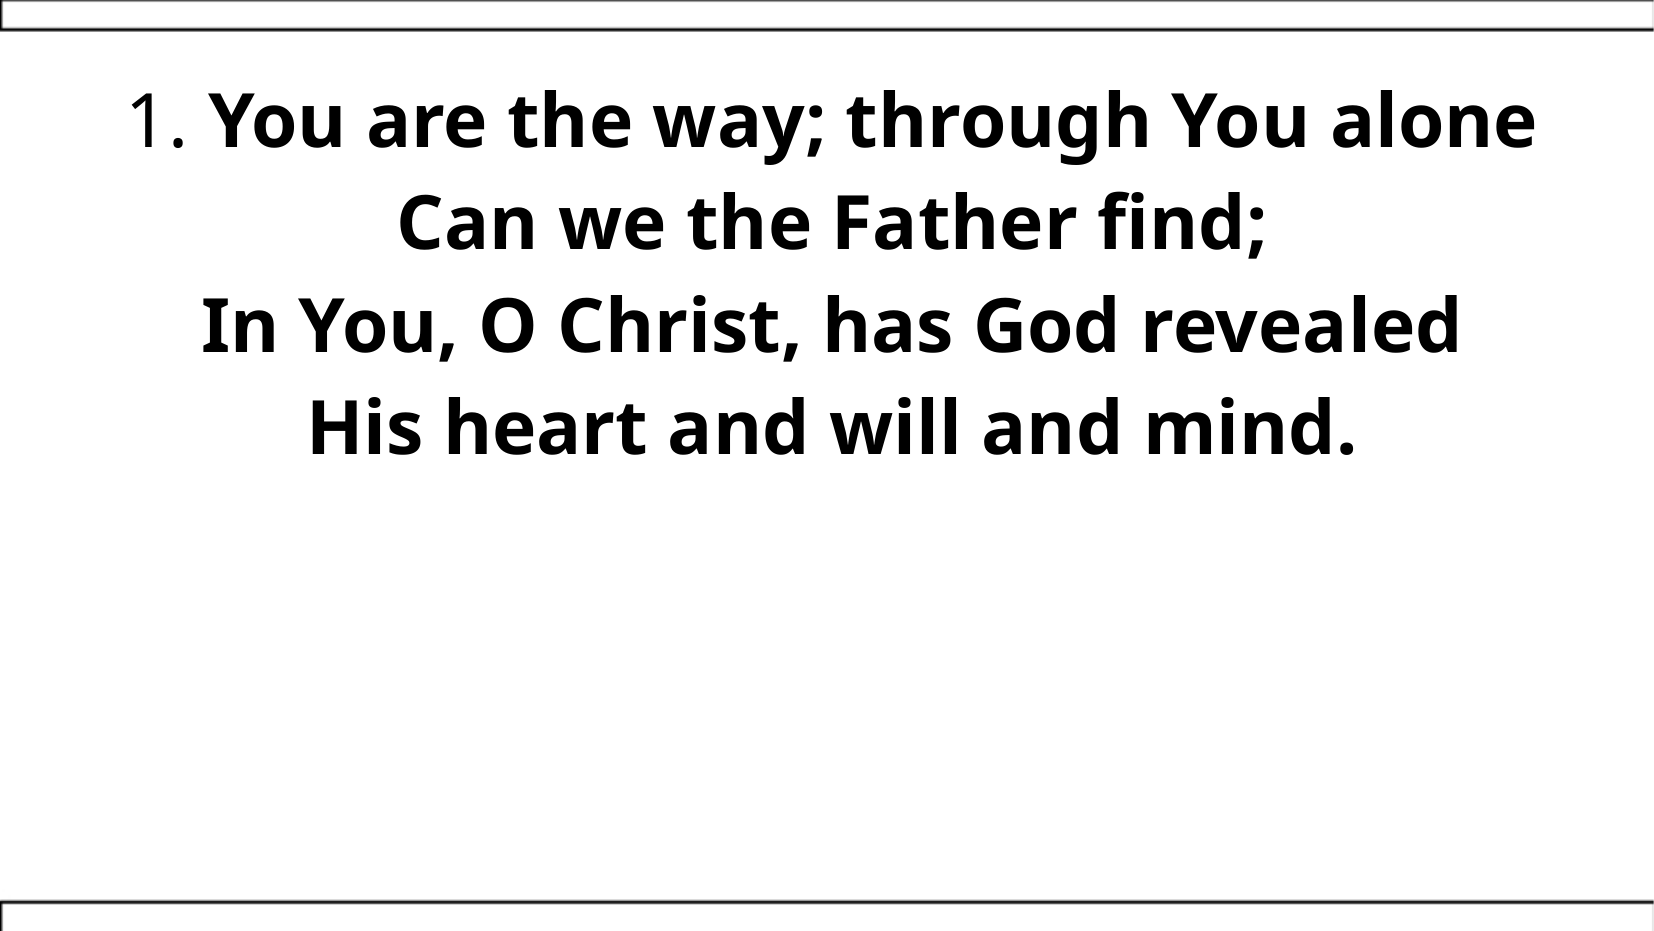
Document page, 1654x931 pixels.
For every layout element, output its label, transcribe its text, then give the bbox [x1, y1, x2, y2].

picture [0, 0, 1654, 931]
text_box 1. You are the way; through You alone Can we the Father find; In You, O Christ, has God revealed His heart and will and mind. [90, 60, 1576, 475]
